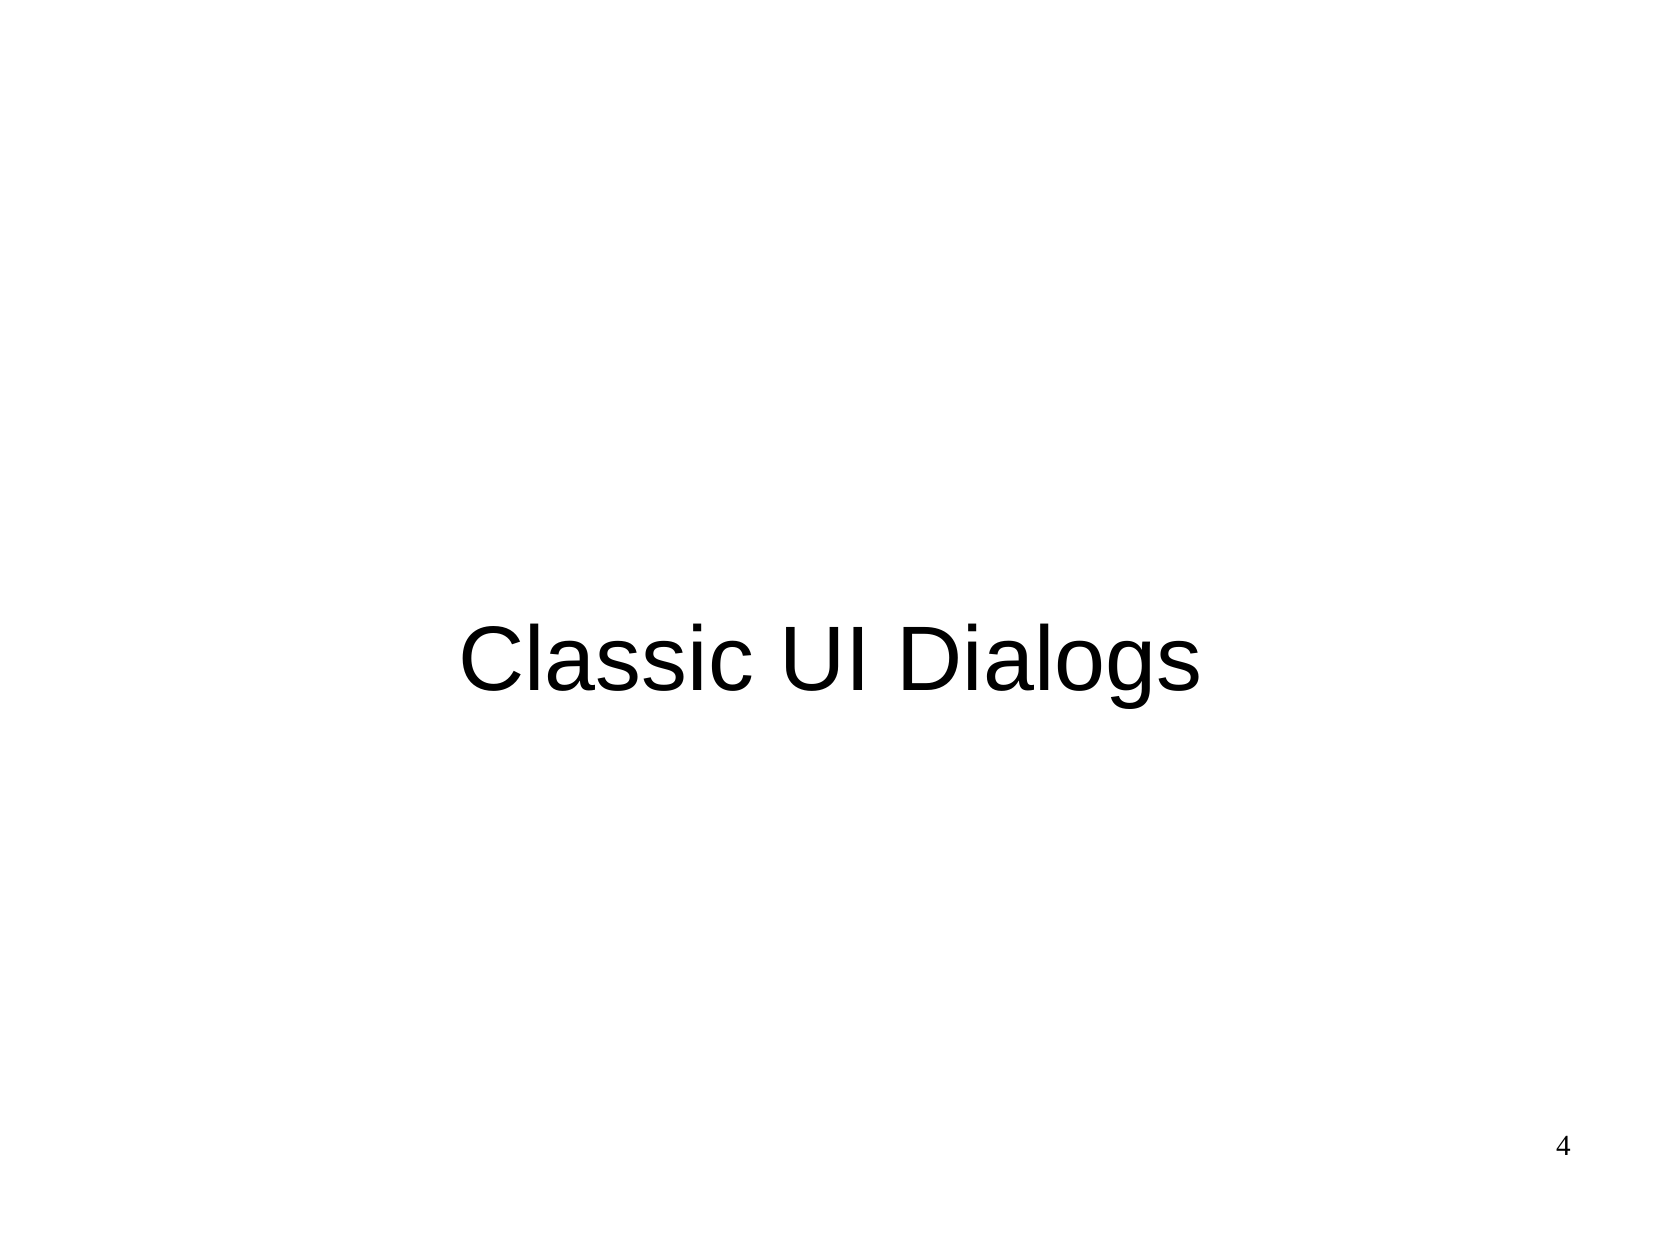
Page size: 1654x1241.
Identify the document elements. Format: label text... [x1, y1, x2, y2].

title Classic UI Dialogs [86, 555, 1576, 763]
